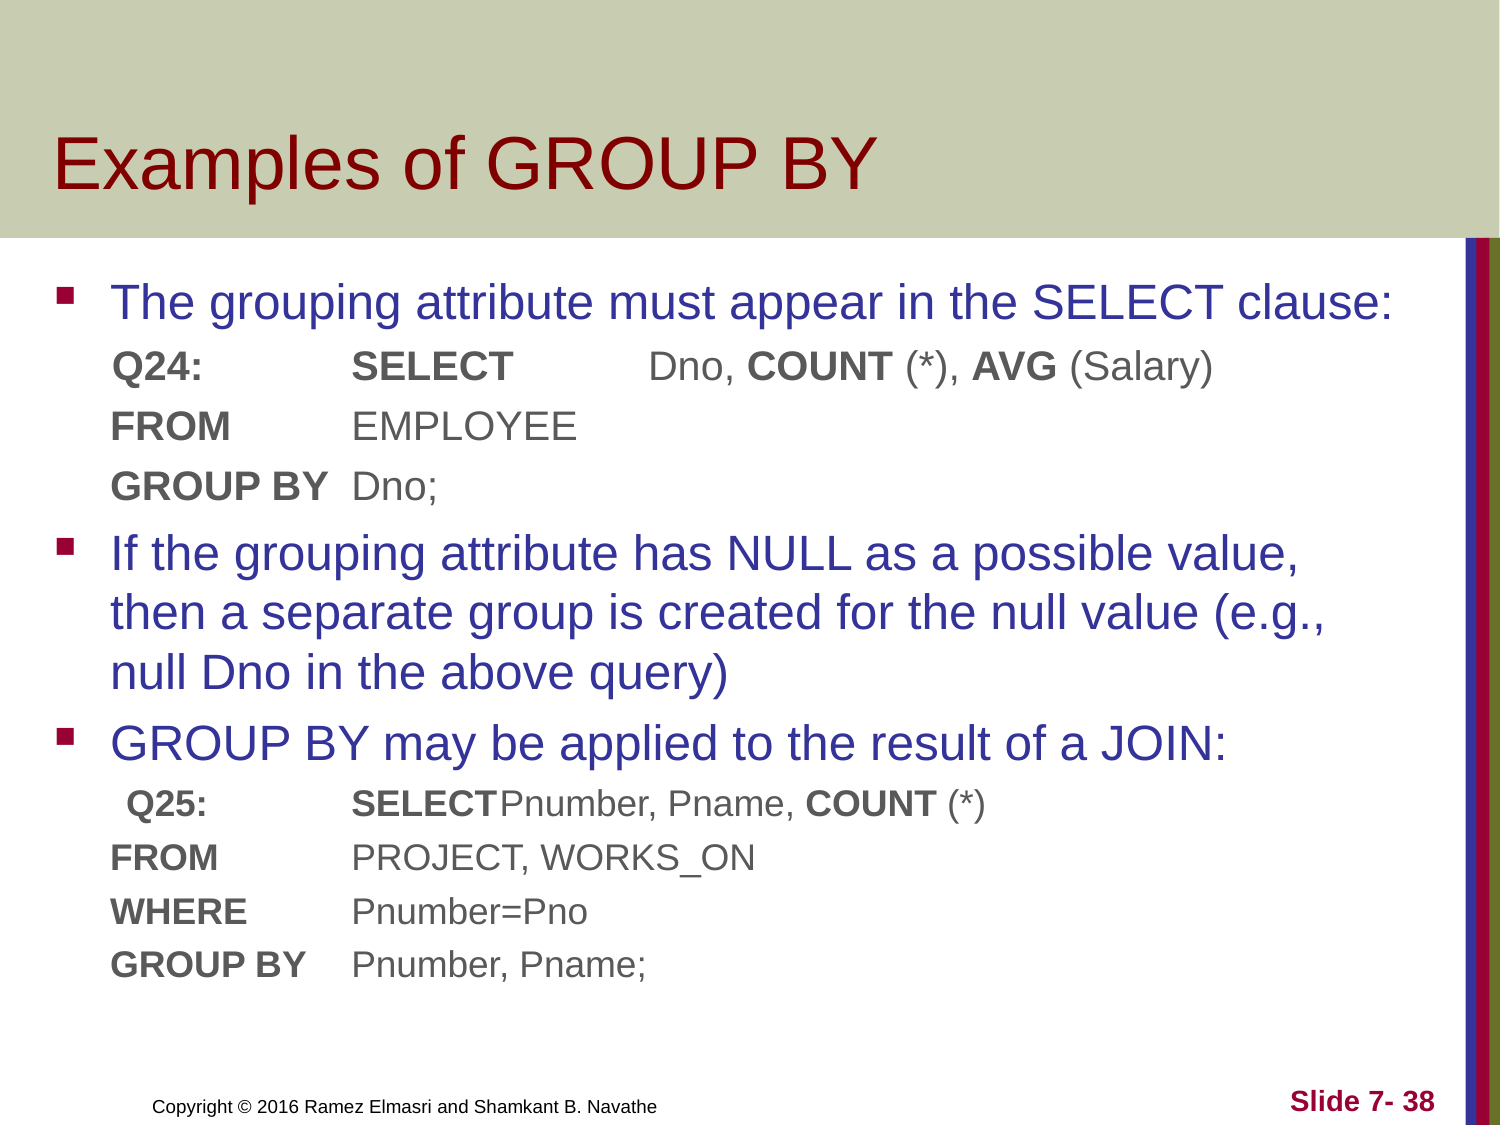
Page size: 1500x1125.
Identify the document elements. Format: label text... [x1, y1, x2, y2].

title Examples of GROUP BY [37, 49, 1317, 213]
text_box Slide 7- <number> [1137, 1050, 1450, 1125]
list The grouping attribute must appear in the SELECT clause: Q24: SELECT Dno, COUNT (*), AVG (Salary) FROM EMPLOYEE GROUP BY Dno; If the grouping attribute has NULL as a possible value, then a separate group is created for the null value (e.g., null Dno in the above query) GROUP BY may be applied to the result of a JOIN: Q25: SELECT Pnumber, Pname, COUNT (*) FROM PROJECT, WORKS_ON WHERE Pnumber=Pno GROUP BY Pnumber, Pname; [39, 262, 1400, 1013]
